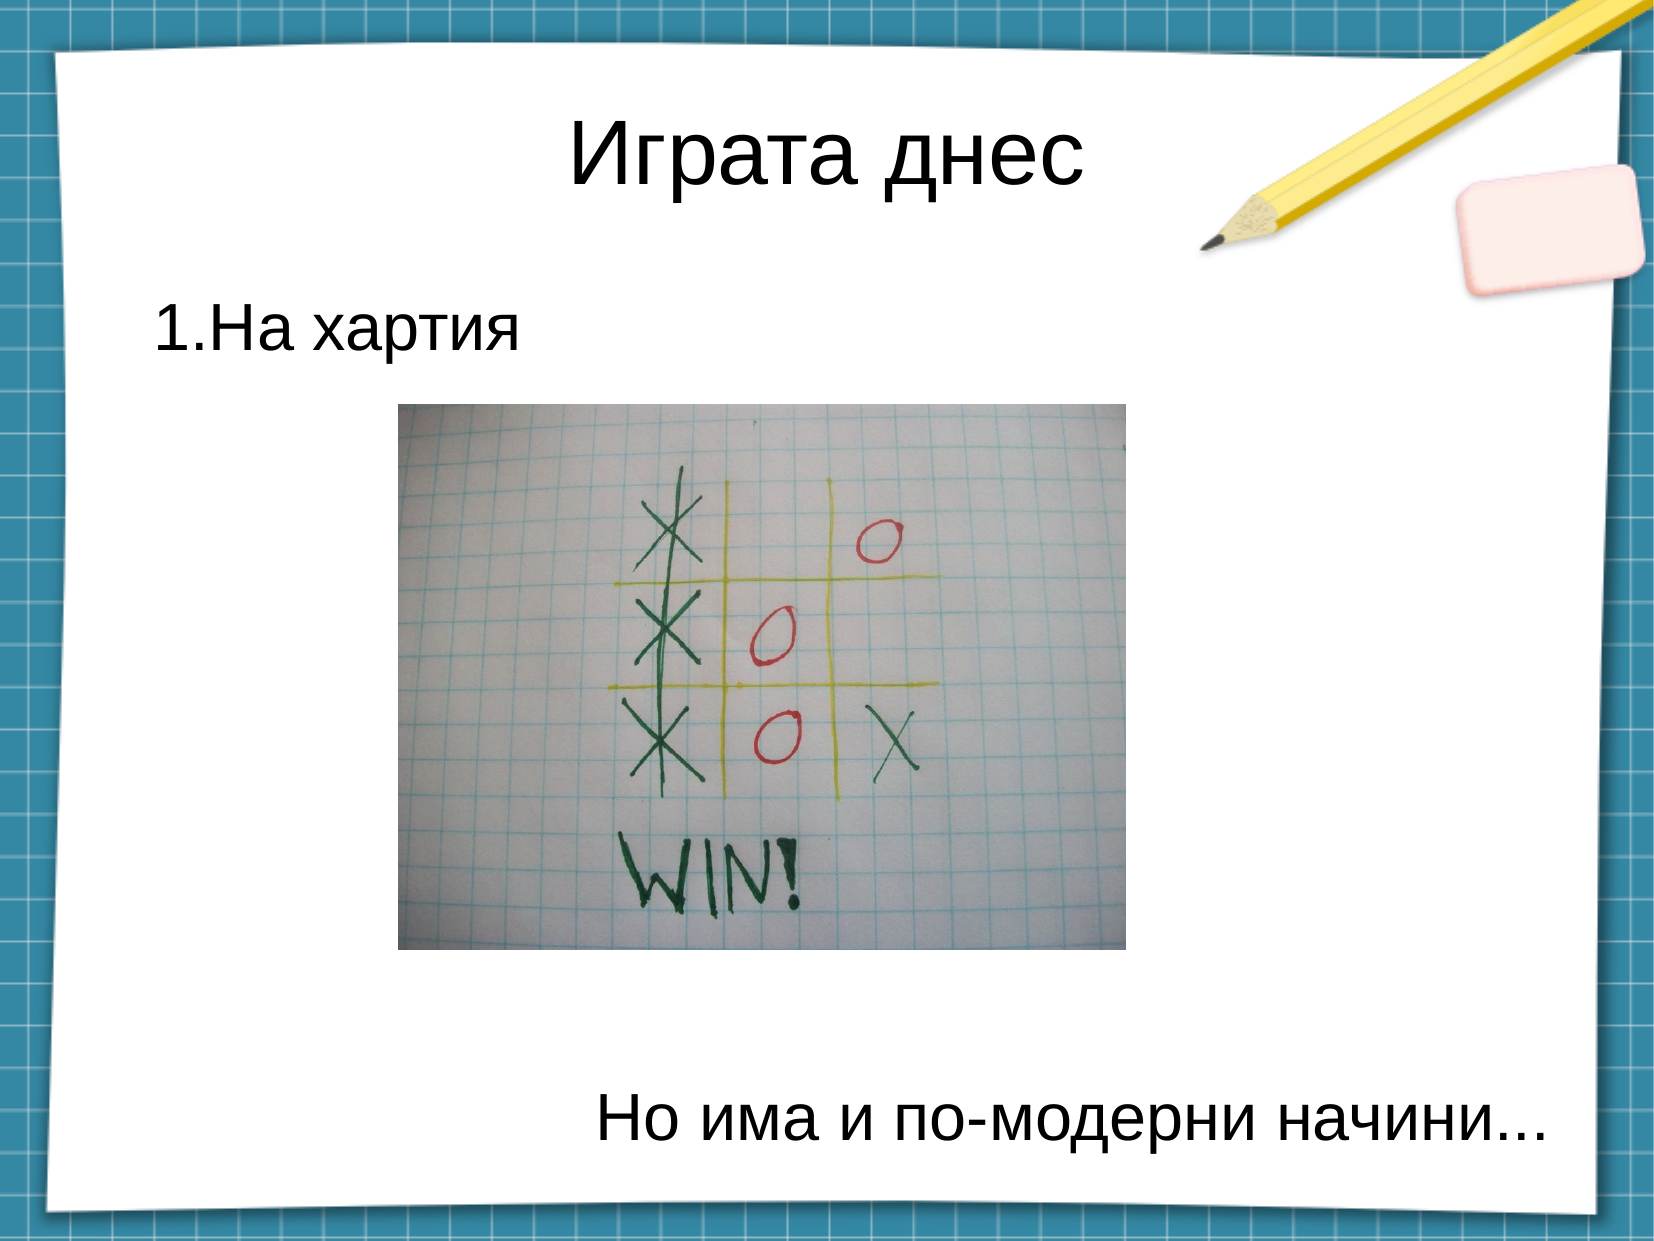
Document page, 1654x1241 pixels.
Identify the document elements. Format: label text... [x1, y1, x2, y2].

title Играта днес [82, 49, 1571, 257]
picture [0, 0, 1654, 1241]
list Но има и по-модерни начини... [525, 1080, 1654, 1201]
list 1.На хартия [82, 290, 809, 634]
